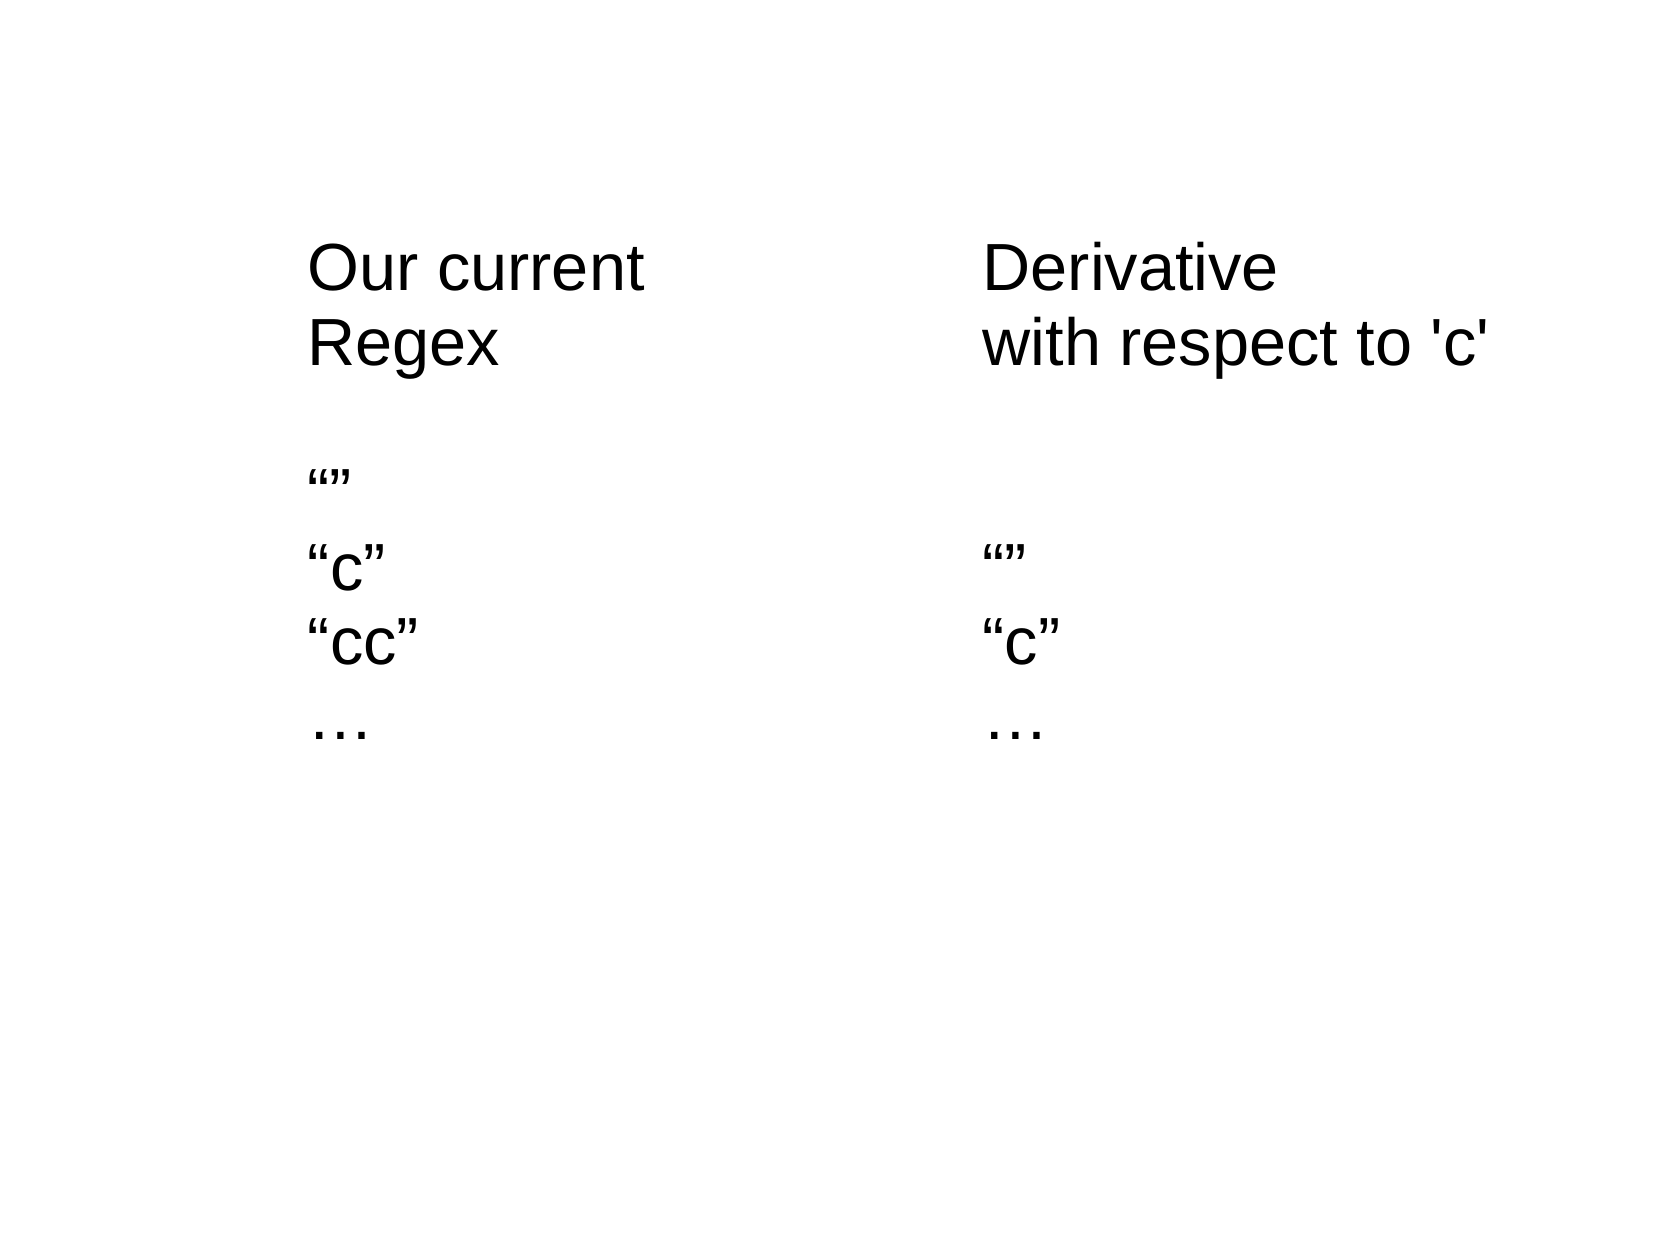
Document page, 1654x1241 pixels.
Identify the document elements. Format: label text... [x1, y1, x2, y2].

subtitle Our current Derivative Regex with respect to 'c' “” “c” “” “cc” “c” … … [82, 49, 1571, 1010]
